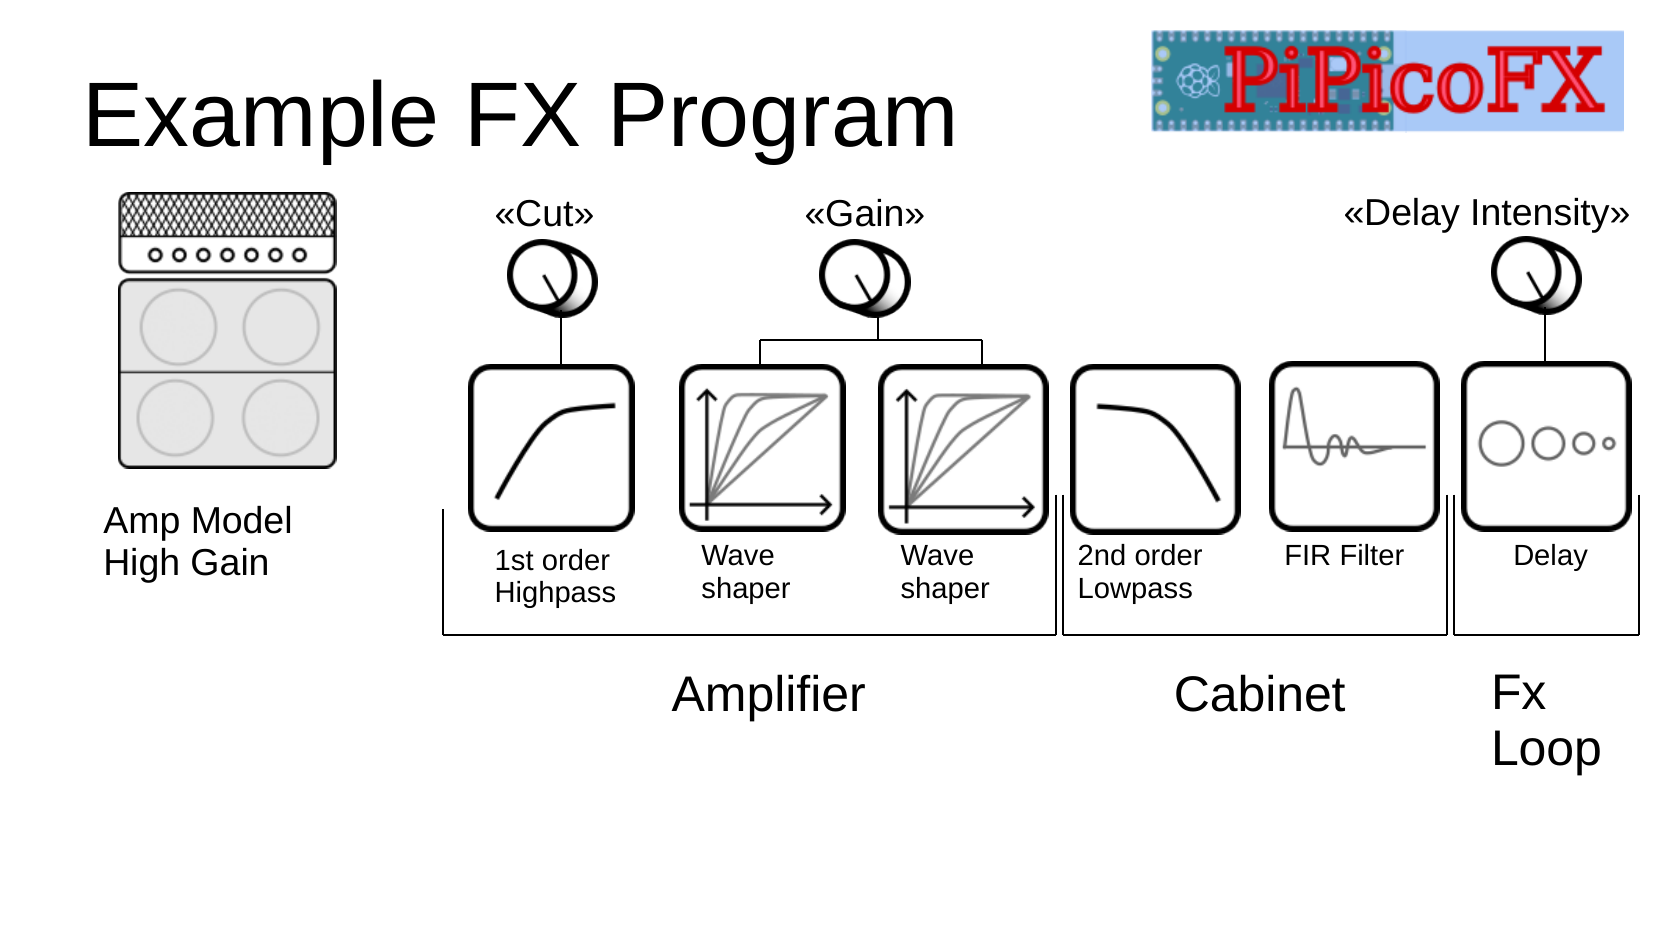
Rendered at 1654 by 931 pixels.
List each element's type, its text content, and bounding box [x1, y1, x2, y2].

picture [507, 259, 598, 318]
picture [679, 364, 846, 532]
picture [1070, 364, 1241, 535]
picture [819, 259, 911, 318]
text_box Fx Loop [1476, 656, 1654, 840]
text_box Cabinet [1158, 659, 1381, 786]
text_box Amp Model High Gain [88, 491, 532, 591]
title Example FX Program [82, 37, 1571, 193]
text_box 1st order Highpass [479, 536, 709, 621]
picture [1269, 361, 1440, 531]
text_box Wave shaper [686, 531, 857, 613]
text_box Wave shaper [885, 531, 1055, 621]
text_box «Cut» [479, 184, 635, 259]
text_box 2nd order Lowpass [1062, 531, 1233, 643]
text_box «Gain» [789, 184, 945, 259]
text_box «Delay Intensity» [1328, 184, 1654, 325]
picture [1461, 361, 1632, 532]
picture [878, 364, 1049, 535]
text_box FIR Filter [1269, 531, 1440, 643]
picture [468, 364, 635, 532]
picture [118, 192, 337, 469]
text_box Amplifier [656, 659, 901, 786]
text_box Delay [1498, 531, 1617, 612]
picture [1151, 29, 1624, 133]
